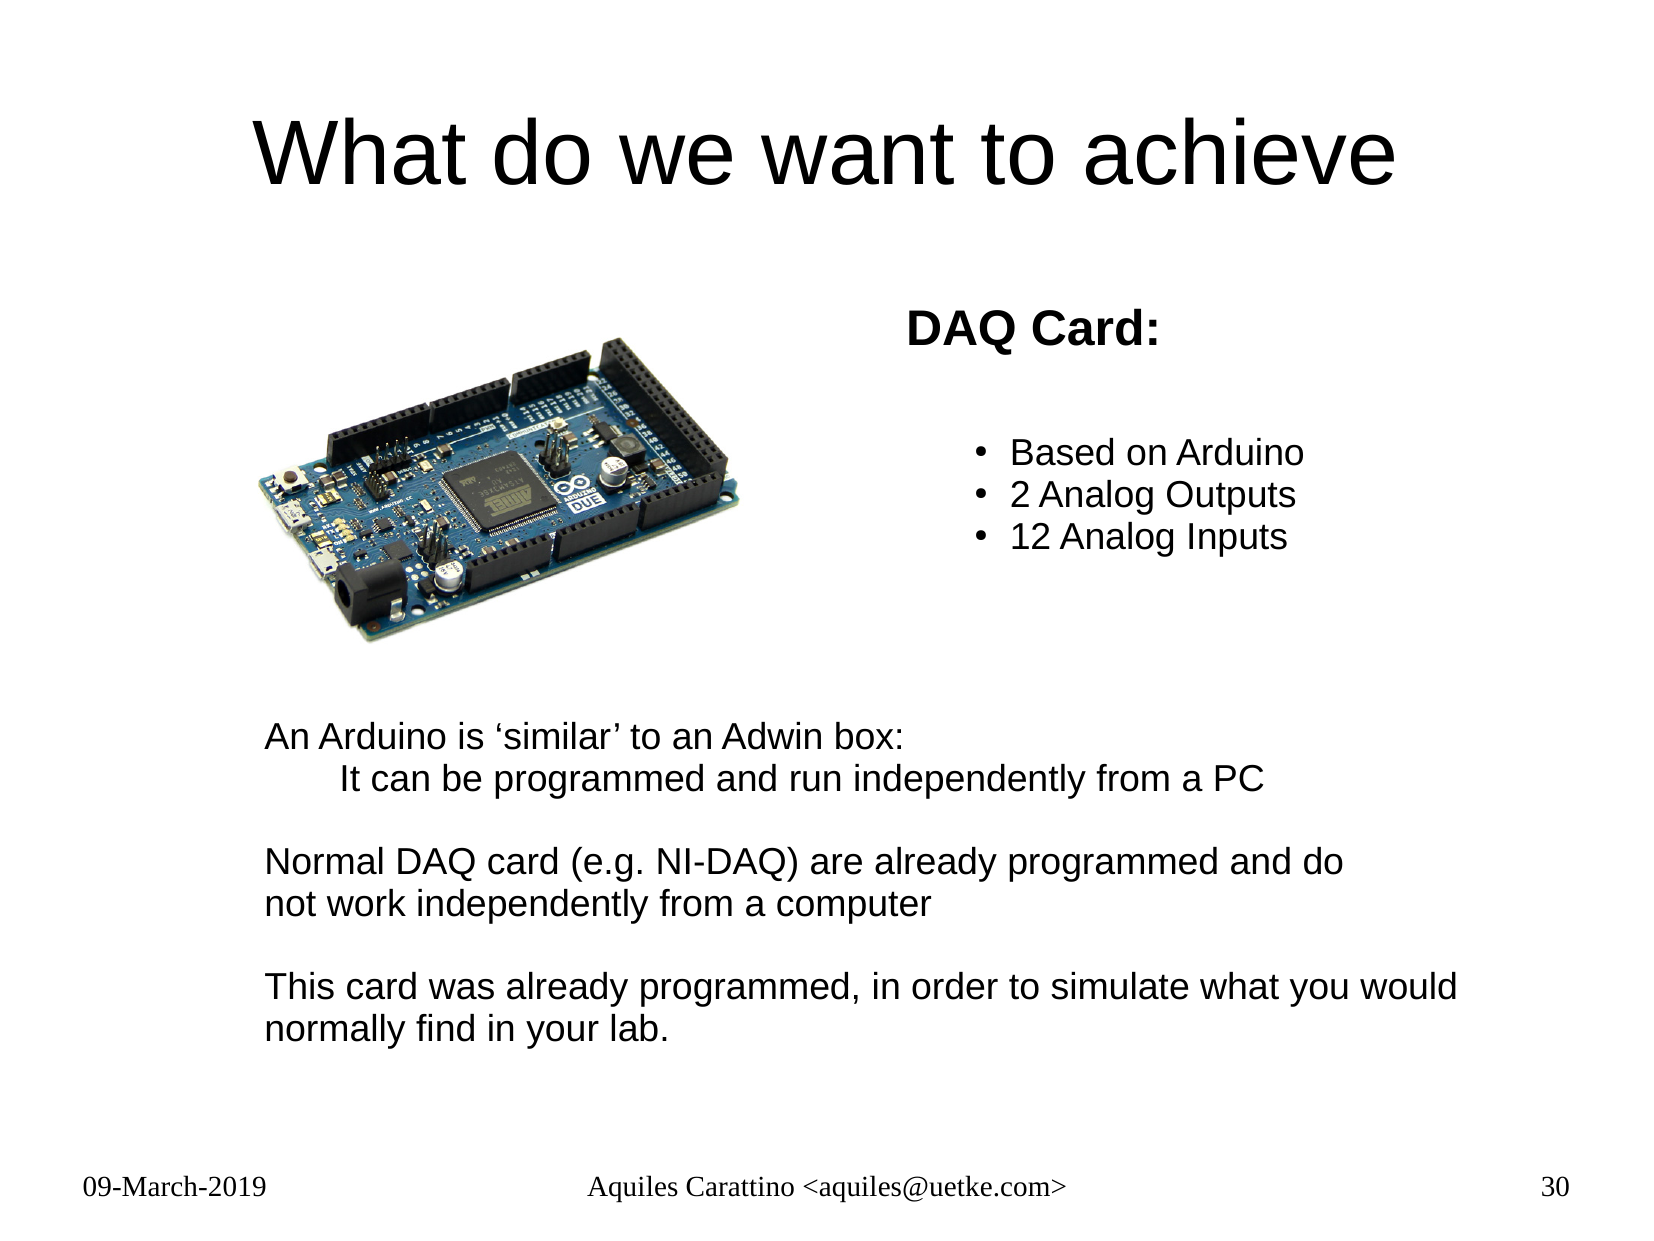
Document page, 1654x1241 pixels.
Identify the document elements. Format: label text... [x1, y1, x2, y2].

text_box Based on Arduino 2 Analog Outputs 12 Analog Inputs [959, 424, 1320, 566]
text_box An Arduino is ‘similar’ to an Adwin box: It can be programmed and run independently from a PC [249, 707, 1281, 807]
text_box DAQ Card: [891, 292, 1177, 363]
title What do we want to achieve [82, 49, 1571, 257]
text_box Normal DAQ card (e.g. NI-DAQ) are already programmed and do not work independently from a computer [249, 832, 1360, 932]
picture [233, 283, 759, 678]
text_box This card was already programmed, in order to simulate what you would normally find in your lab. [249, 957, 1480, 1057]
